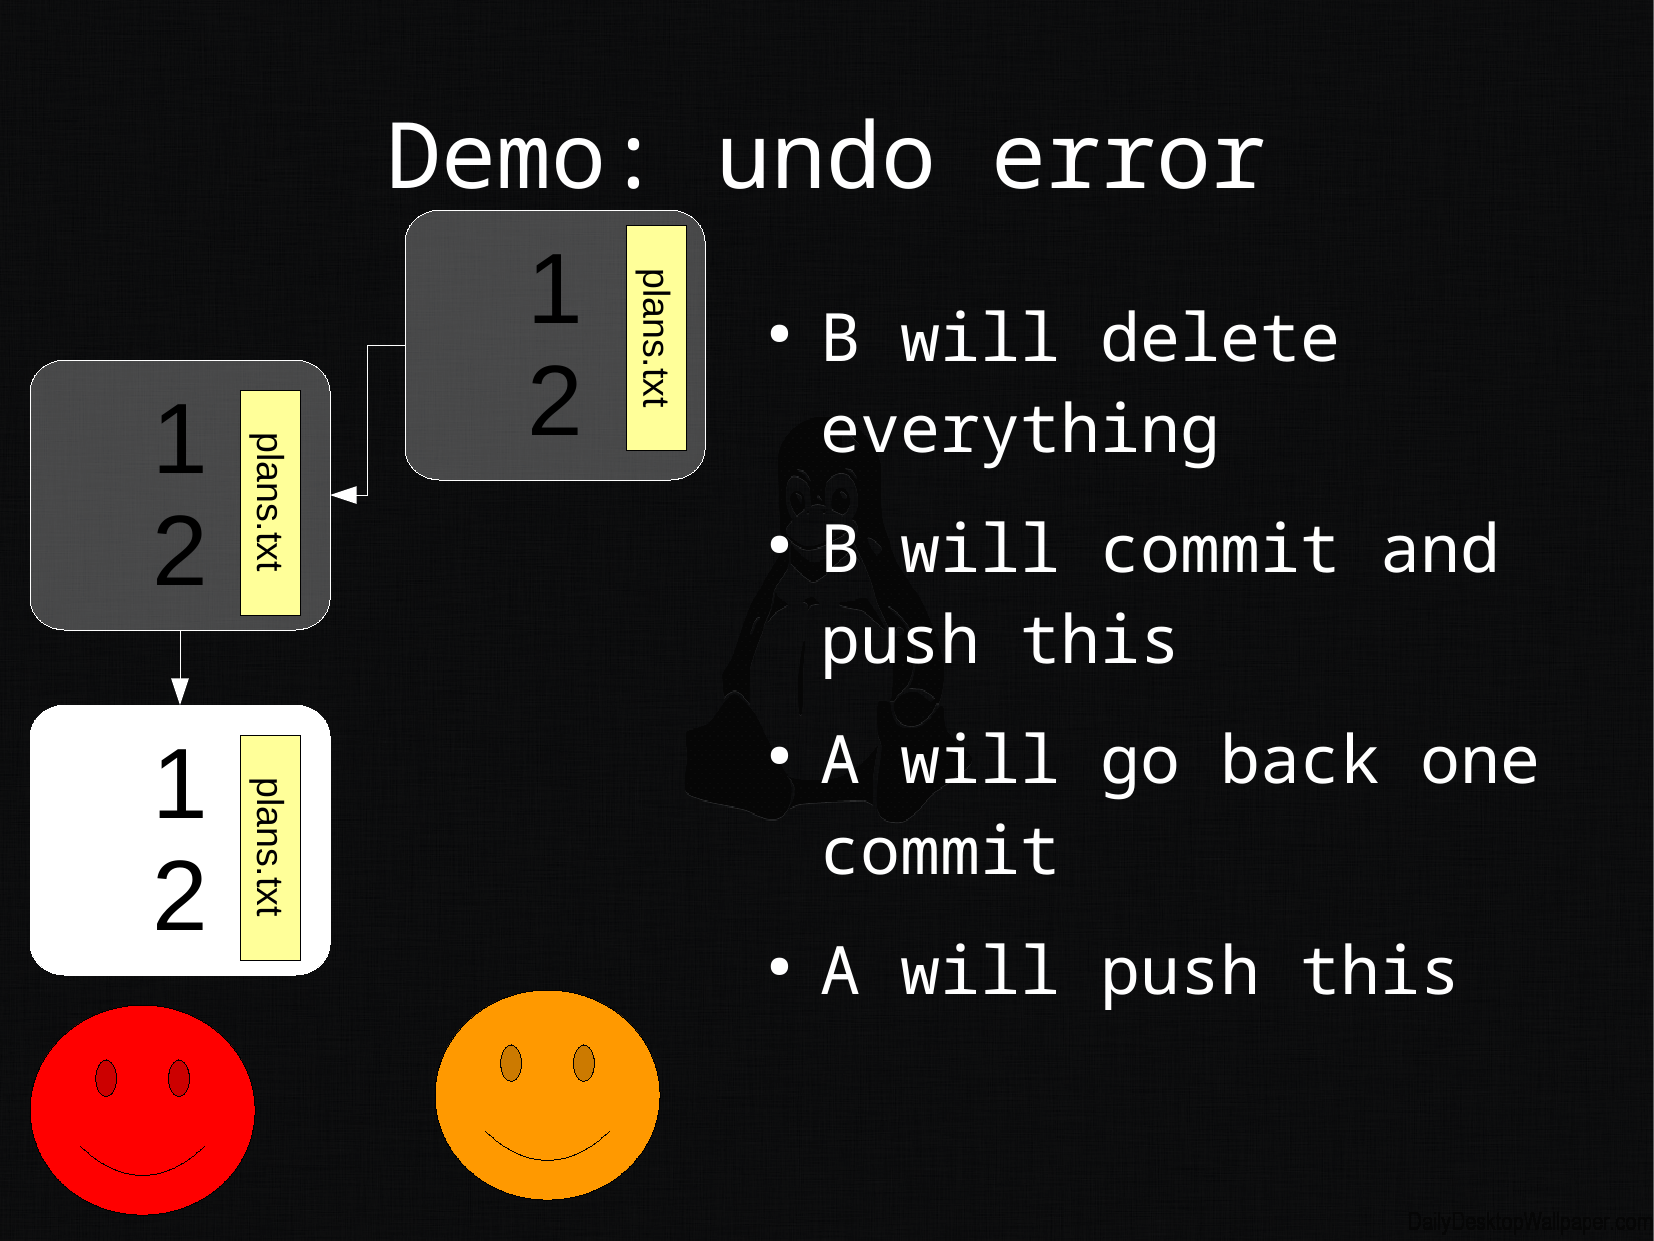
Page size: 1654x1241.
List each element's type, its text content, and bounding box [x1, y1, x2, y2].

text_box plans.txt [240, 390, 301, 616]
picture [0, 0, 1654, 1241]
text_box [30, 1005, 256, 1216]
text_box plans.txt [240, 735, 301, 961]
text_box plans.txt [626, 225, 687, 451]
text_box 1 2 [30, 705, 331, 976]
text_box [435, 990, 661, 1201]
text_box 1 2 [30, 360, 331, 631]
text_box 1 2 [405, 210, 706, 481]
list B will delete everything B will commit and push this A will go back one commit A will push this [750, 290, 1621, 1186]
title Demo: undo error [82, 49, 1571, 257]
